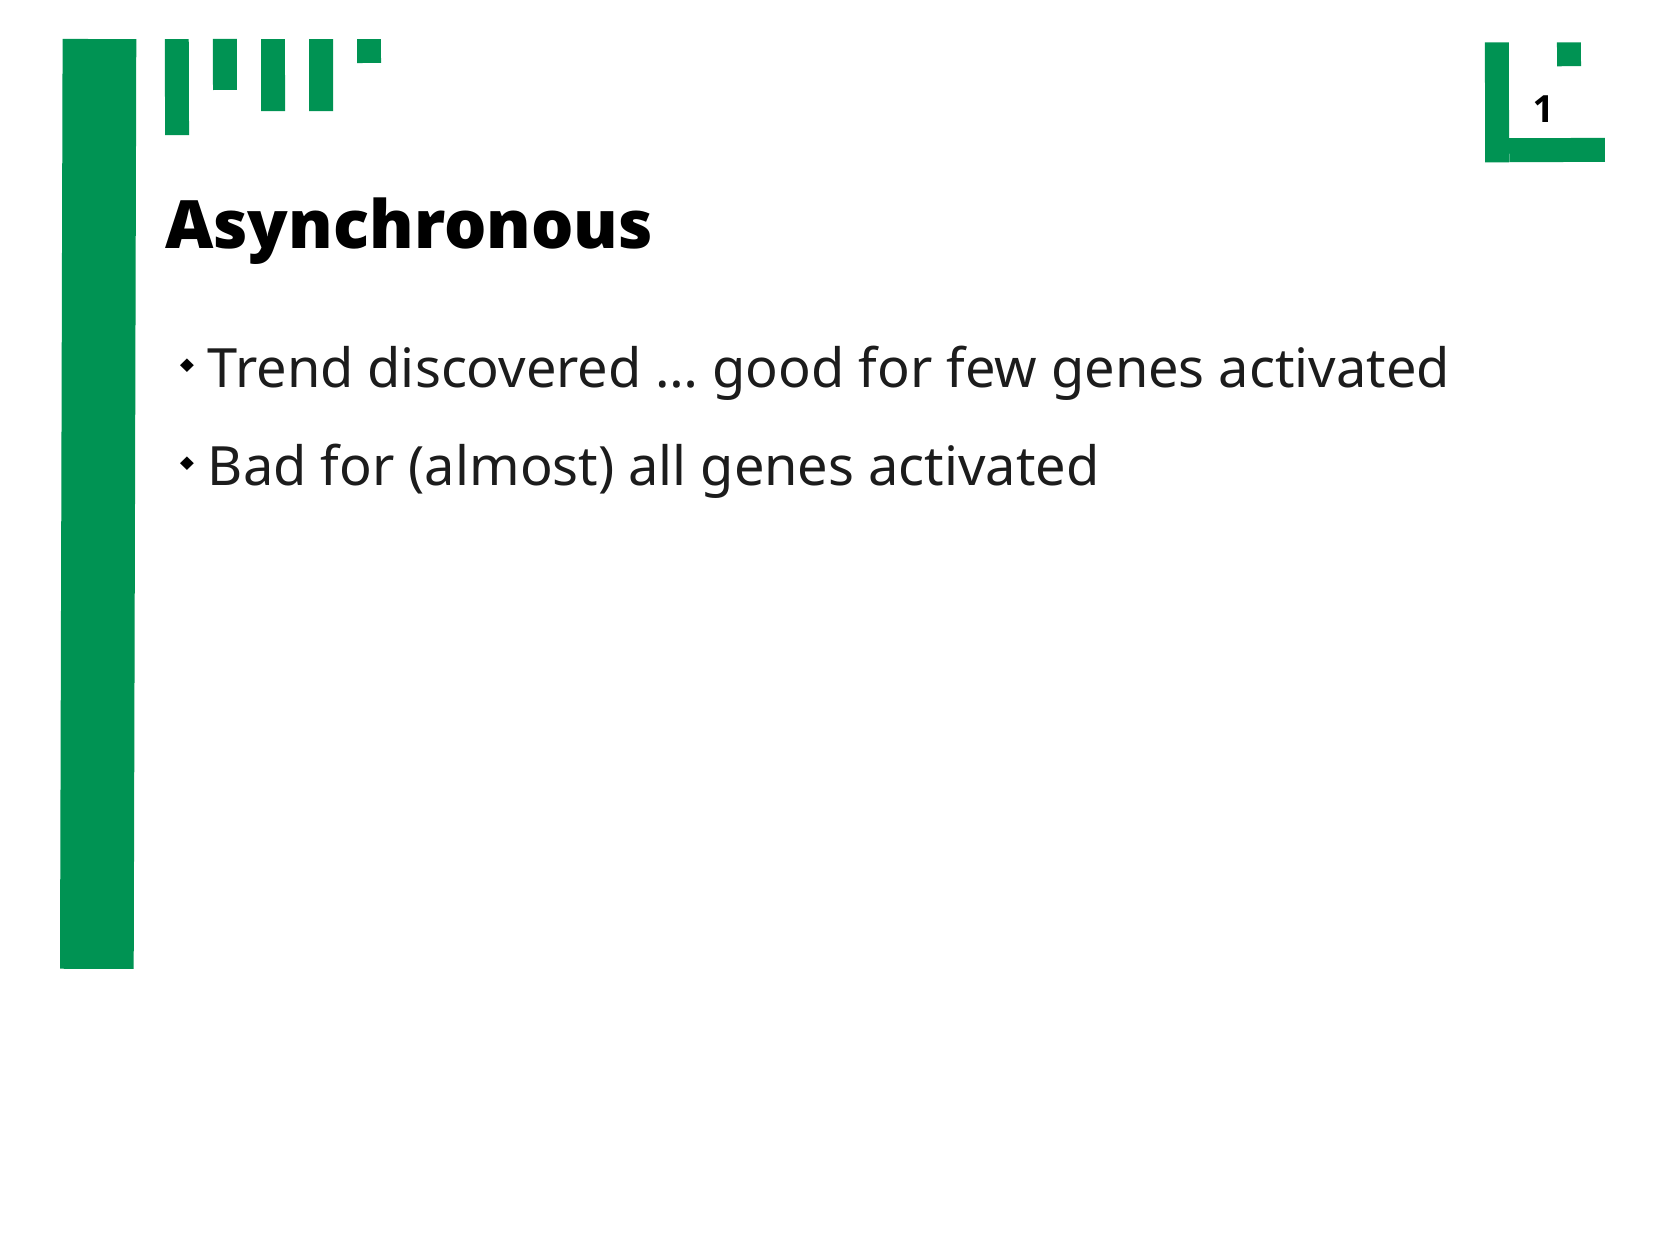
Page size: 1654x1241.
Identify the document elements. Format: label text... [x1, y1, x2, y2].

list Trend discovered … good for few genes activated Bad for (almost) all genes activated [180, 330, 1606, 1098]
title Asynchronous [165, 120, 1654, 268]
